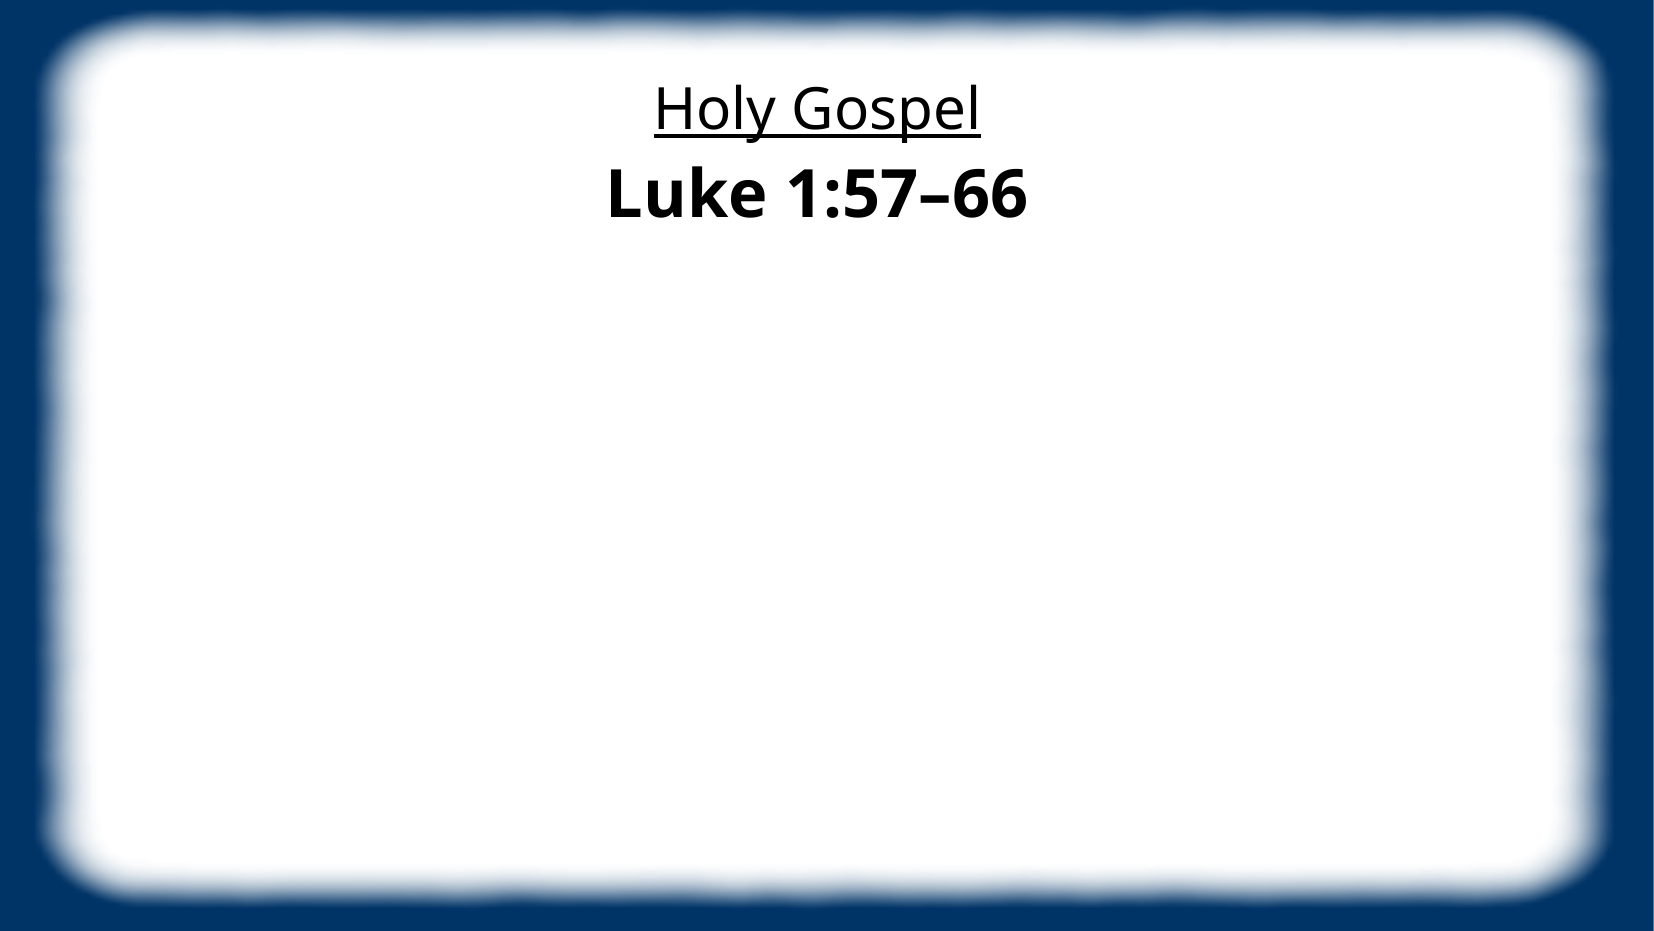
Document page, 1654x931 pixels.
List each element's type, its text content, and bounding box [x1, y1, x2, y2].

picture [0, 0, 1654, 931]
text_box Holy Gospel Luke 1:57–66 [75, 60, 1561, 241]
